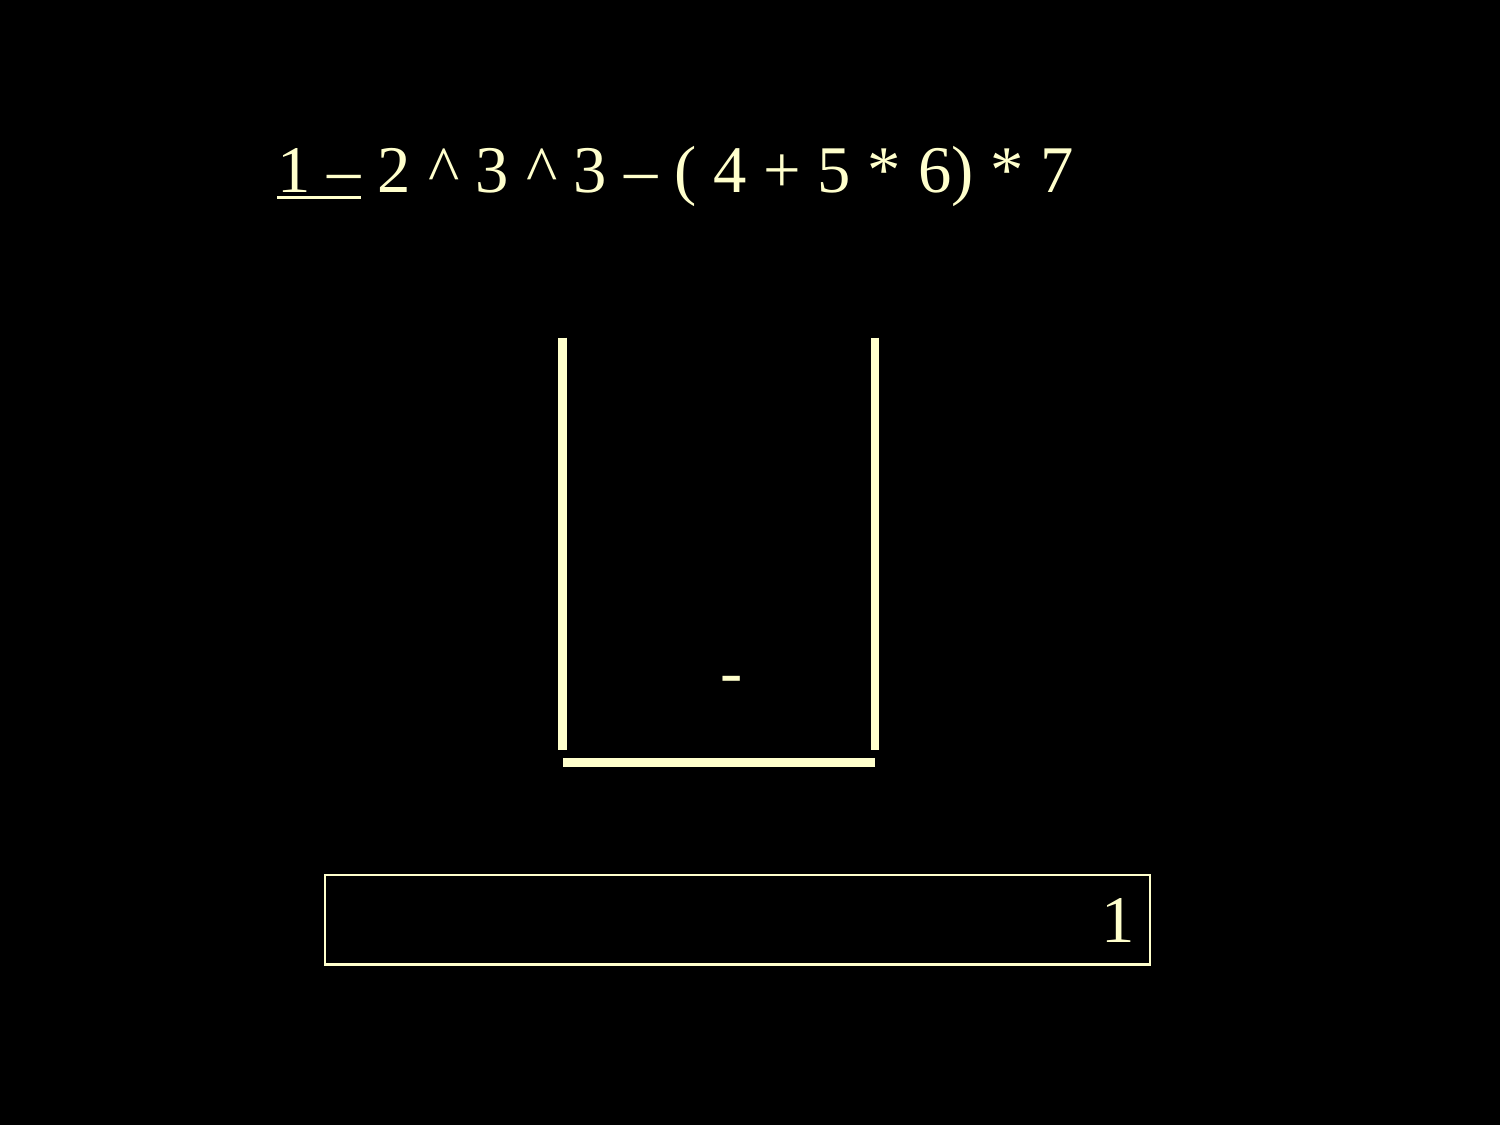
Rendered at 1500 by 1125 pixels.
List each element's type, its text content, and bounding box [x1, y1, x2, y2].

text_box 1 [325, 874, 1150, 965]
text_box - [624, 349, 838, 717]
text_box 1 – 2 ^ 3 ^ 3 – ( 4 + 5 * 6) * 7 [262, 124, 1147, 215]
